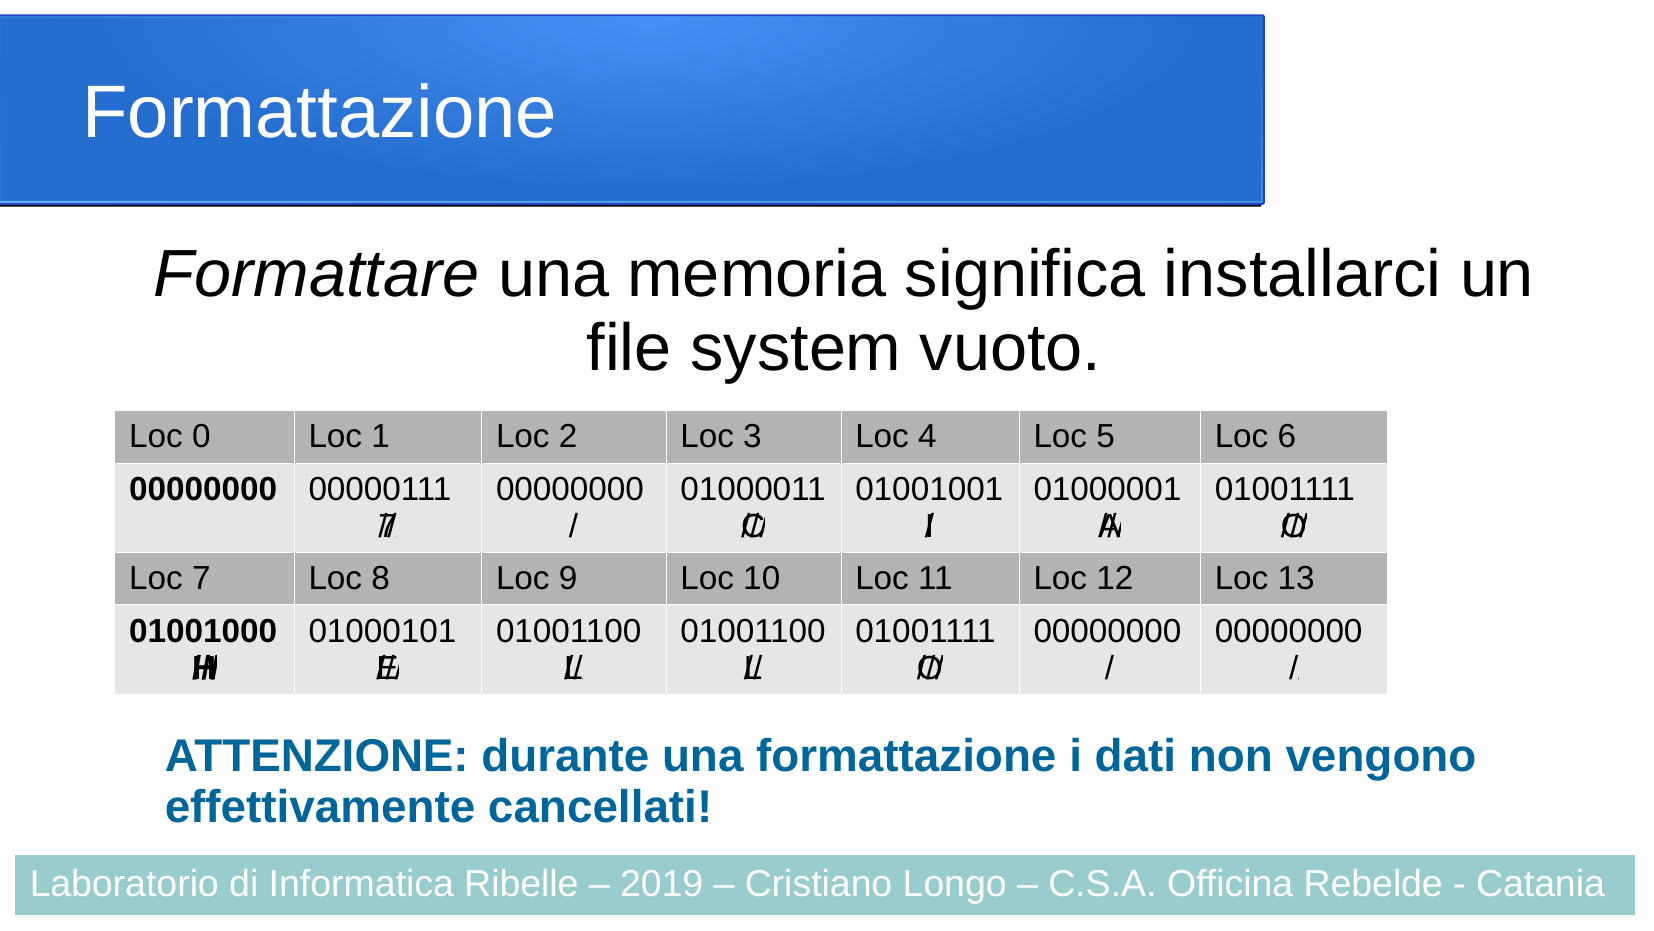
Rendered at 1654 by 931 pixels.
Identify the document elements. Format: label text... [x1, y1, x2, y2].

table_header Loc 0 [115, 411, 294, 463]
table_cell 00000111 7 [295, 464, 481, 552]
table_cell Loc 9 [482, 553, 666, 604]
table_cell Loc 13 [1201, 553, 1387, 604]
table_cell 01000011 C [667, 464, 841, 552]
table_cell 01000101 E [295, 605, 481, 694]
table_header Loc 2 [482, 411, 666, 463]
table_cell 00000000 [1201, 605, 1387, 694]
table_header Loc 5 [1020, 411, 1200, 463]
table_cell Loc 11 [842, 553, 1019, 604]
table_cell 00000000 [482, 464, 666, 552]
table_header Loc 3 [667, 411, 841, 463]
table_cell 01001001 I [842, 464, 1019, 552]
subtitle Formattare una memoria significa installarci un file system vuoto. [131, 229, 1557, 391]
text_box ATTENZIONE: durante una formattazione i dati non vengono effettivamente cancellati! [150, 722, 1654, 841]
title Formattazione [82, 35, 1235, 189]
table_cell Loc 8 [295, 553, 481, 604]
table_cell 01001111 O [1201, 464, 1387, 552]
text_box Laboratorio di Informatica Ribelle – 2019 – Cristiano Longo – C.S.A. Officina Rebelde - Catania [15, 855, 1636, 916]
table_cell 01001000 H [115, 605, 294, 694]
table_cell 01001100 L [667, 605, 841, 694]
table_cell 01001111 O [842, 605, 1019, 694]
table_cell 01001100 L [482, 605, 666, 694]
table_cell Loc 7 [115, 553, 294, 604]
table_header Loc 1 [295, 411, 481, 463]
table_cell 00000000 [115, 464, 294, 552]
table_cell 01000001 A [1020, 464, 1200, 552]
table_cell 00000000 [1020, 605, 1200, 694]
table_cell Loc 12 [1020, 553, 1200, 604]
table_header Loc 6 [1201, 411, 1387, 463]
table_cell Loc 10 [667, 553, 841, 604]
table_header Loc 4 [842, 411, 1019, 463]
